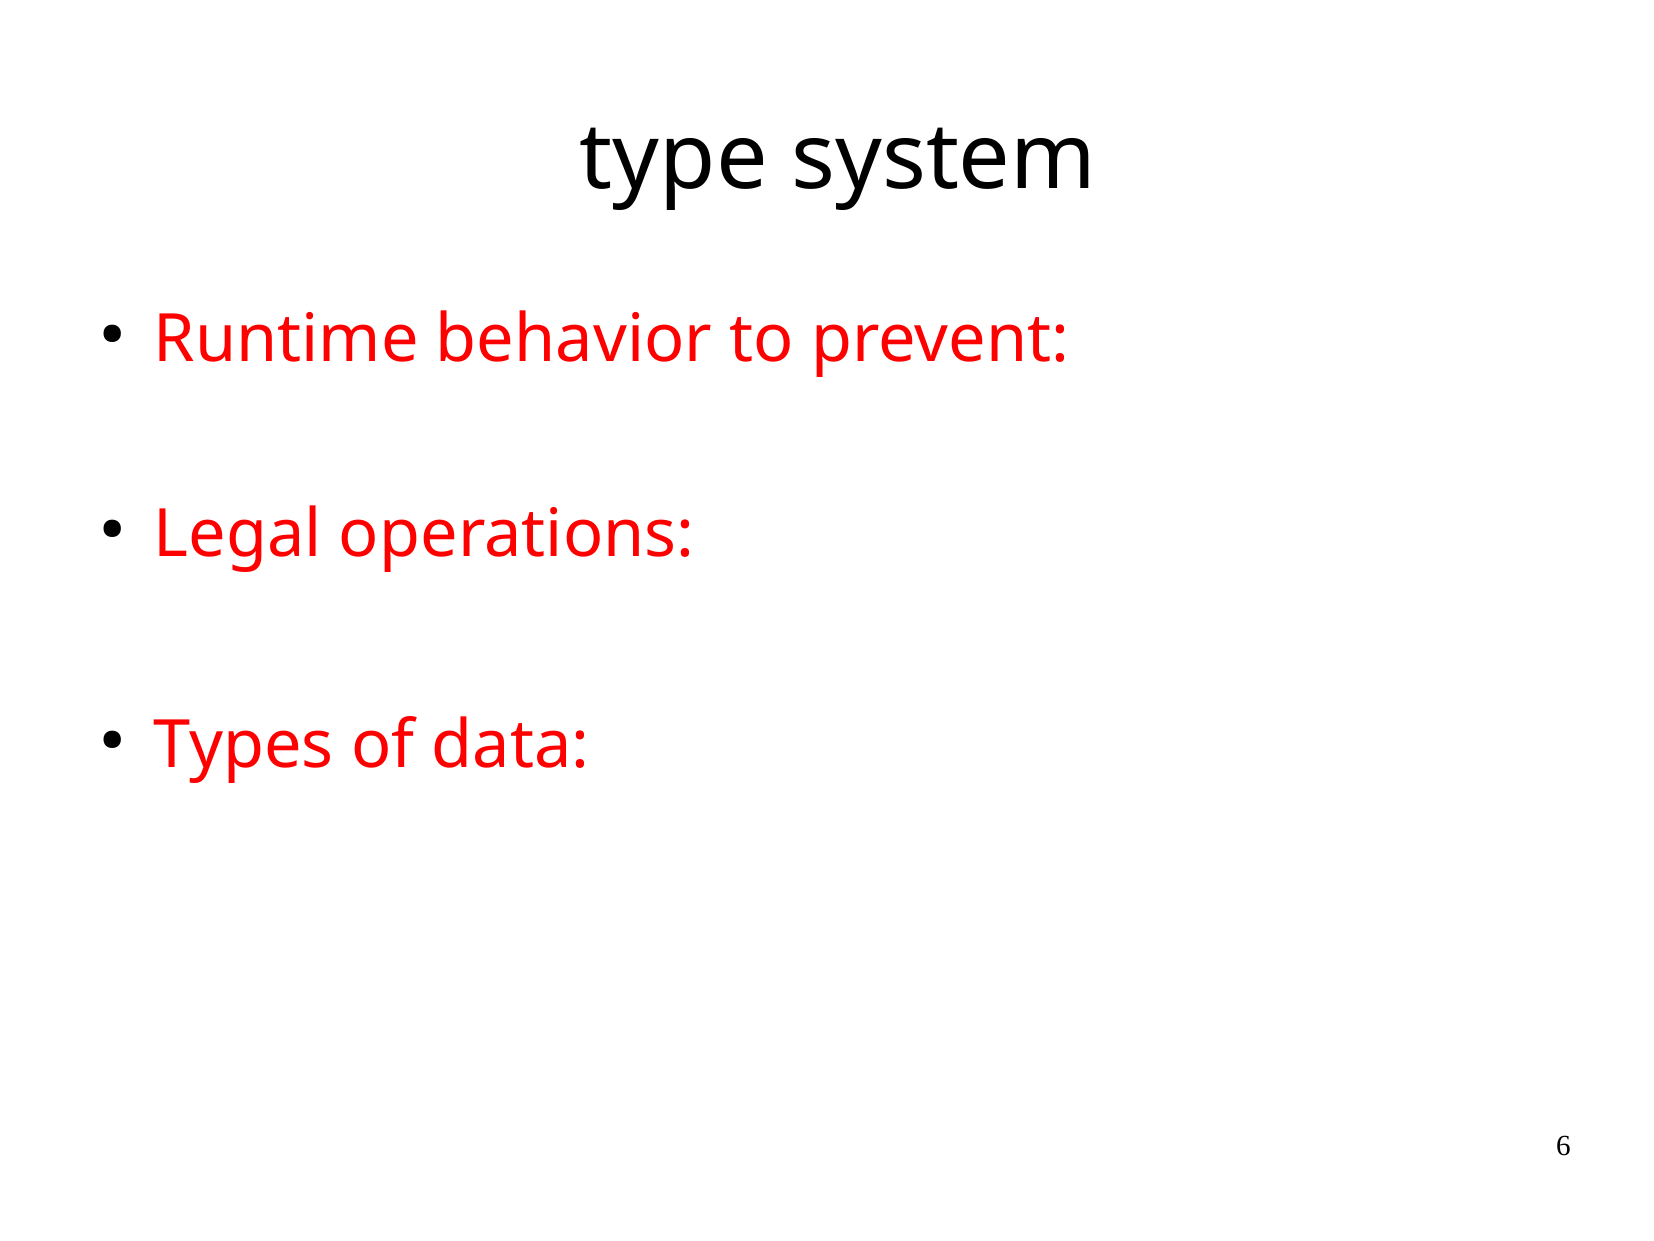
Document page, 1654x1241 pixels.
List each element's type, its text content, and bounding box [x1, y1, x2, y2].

title type system [82, 49, 1571, 257]
list Runtime behavior to prevent: Legal operations: Types of data: [82, 290, 1613, 1109]
